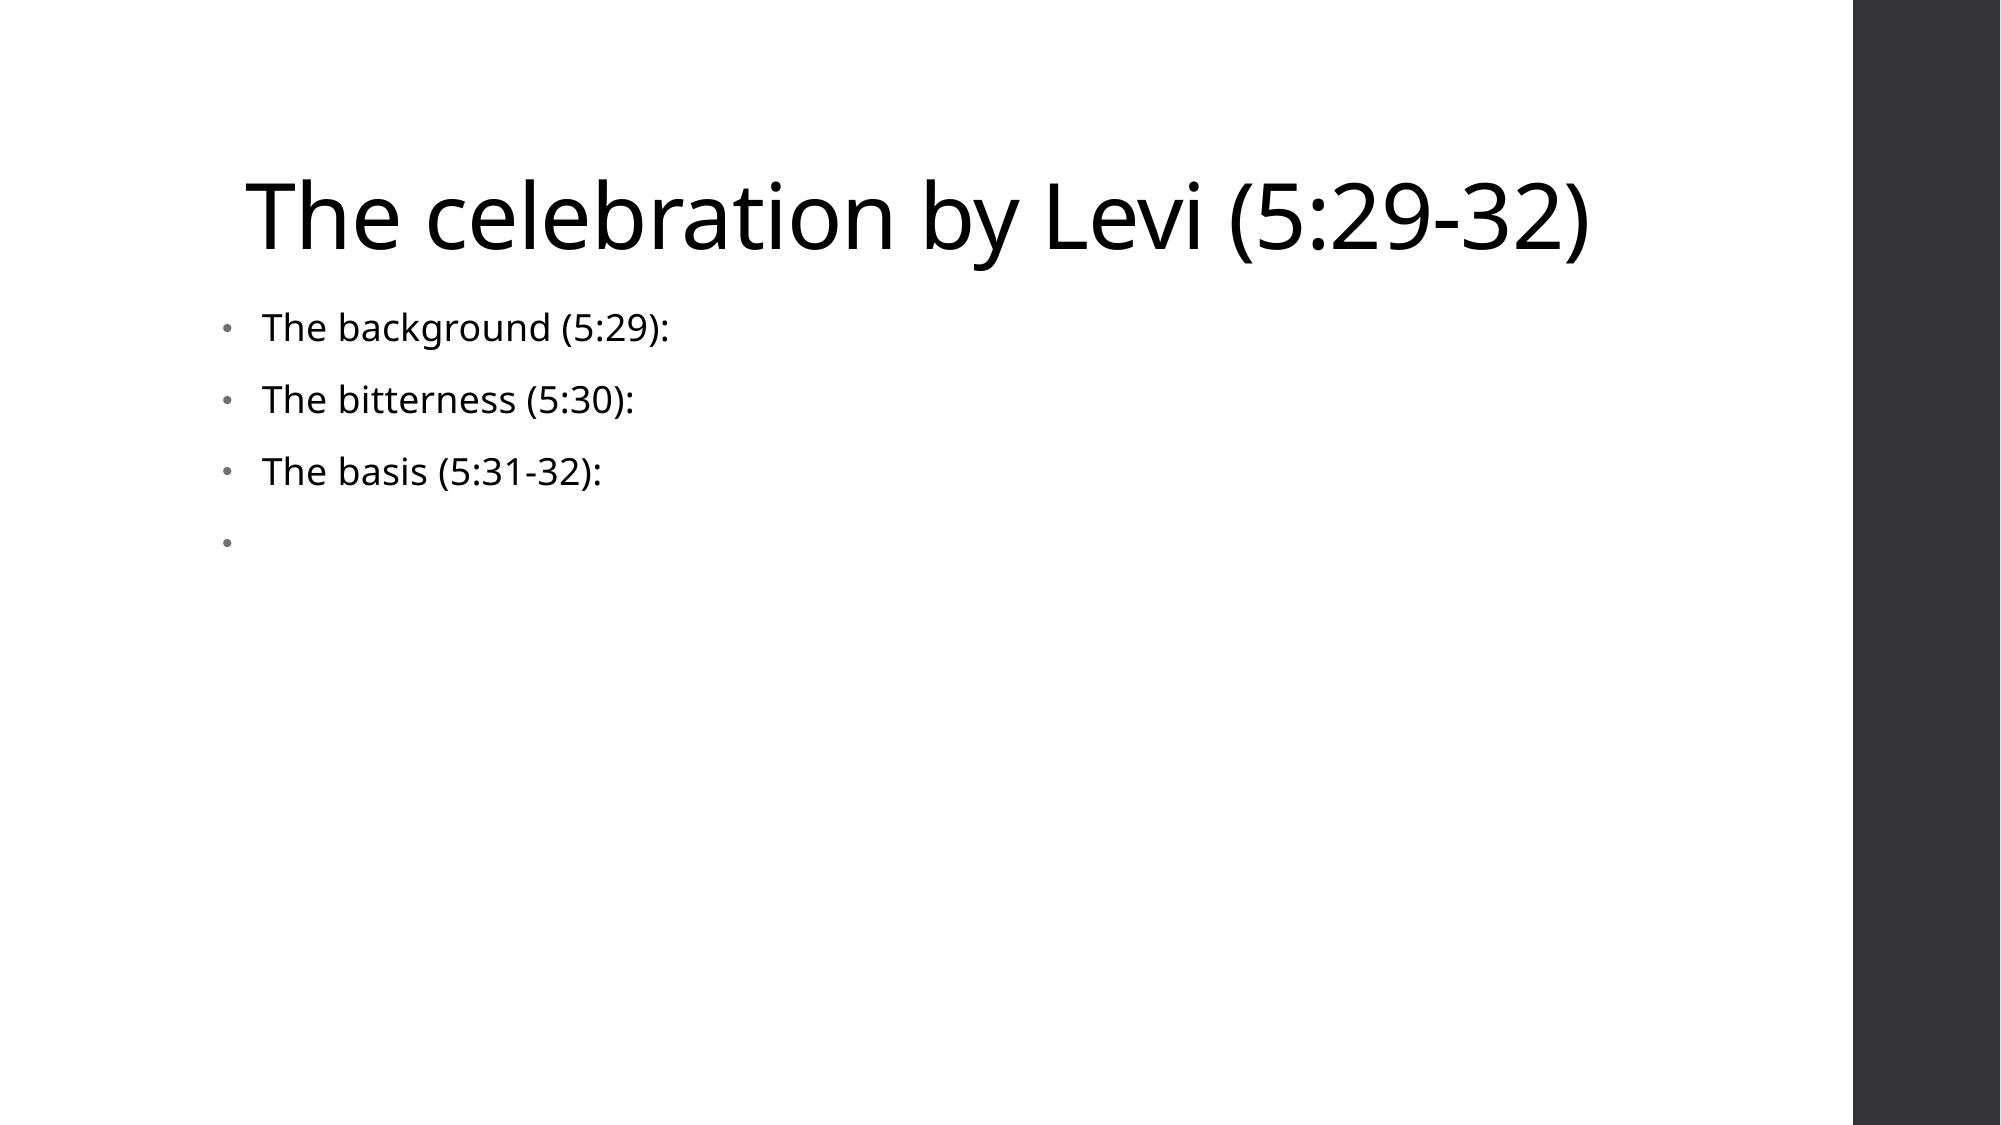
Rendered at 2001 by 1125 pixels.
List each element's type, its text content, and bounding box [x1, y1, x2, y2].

title The celebration by Levi (5:29-32) [206, 60, 1797, 278]
list The background (5:29): The bitterness (5:30): The basis (5:31-32): [206, 299, 1617, 1014]
